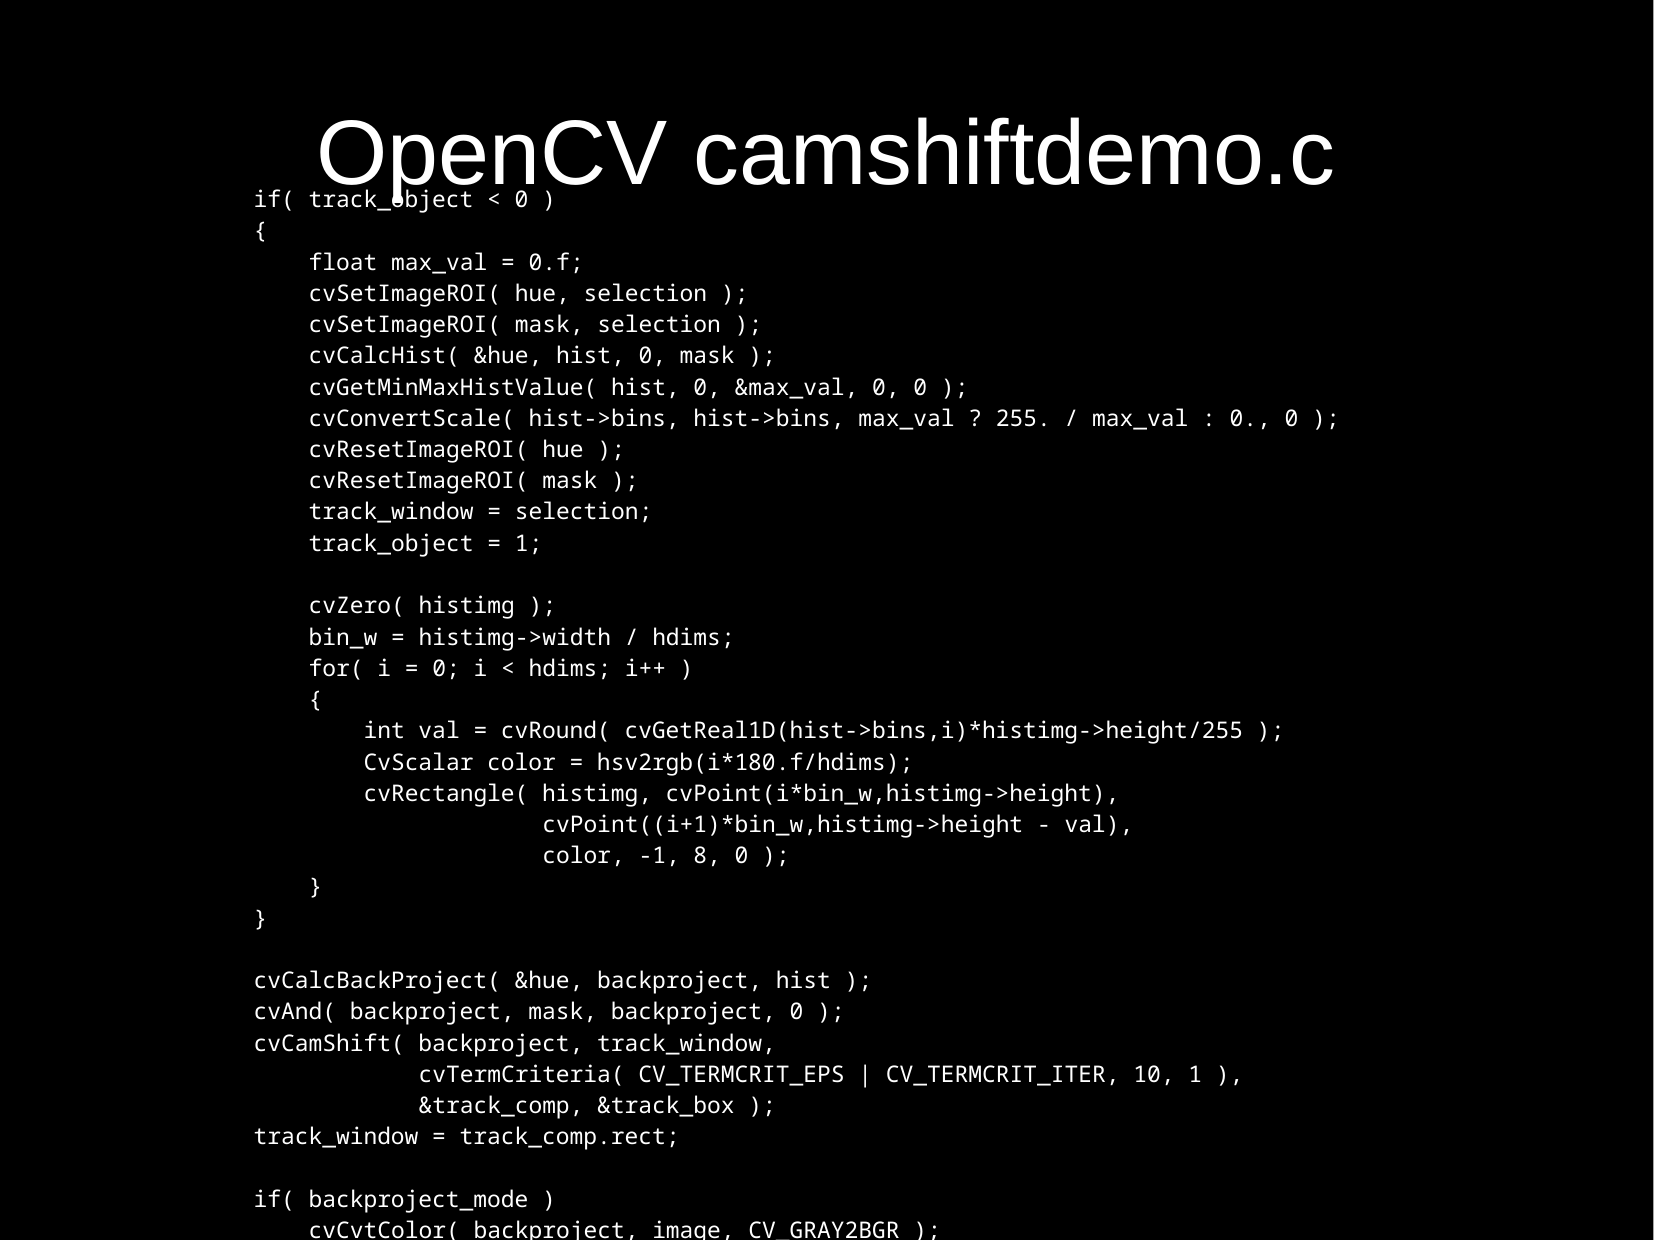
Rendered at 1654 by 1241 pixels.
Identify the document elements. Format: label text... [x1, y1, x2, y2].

subtitle if( track_object < 0 ) { float max_val = 0.f; cvSetImageROI( hue, selection ); cvSetImageROI( mask, selection ); cvCalcHist( &hue, hist, 0, mask ); cvGetMinMaxHistValue( hist, 0, &max_val, 0, 0 ); cvConvertScale( hist->bins, hist->bins, max_val ? 255. / max_val : 0., 0 ); cvResetImageROI( hue ); cvResetImageROI( mask ); track_window = selection; track_object = 1; cvZero( histimg ); bin_w = histimg->width / hdims; for( i = 0; i < hdims; i++ ) { int val = cvRound( cvGetReal1D(hist->bins,i)*histimg->height/255 ); CvScalar color = hsv2rgb(i*180.f/hdims); cvRectangle( histimg, cvPoint(i*bin_w,histimg->height), cvPoint((i+1)*bin_w,histimg->height - val), color, -1, 8, 0 ); } } cvCalcBackProject( &hue, backproject, hist ); cvAnd( backproject, mask, backproject, 0 ); cvCamShift( backproject, track_window, cvTermCriteria( CV_TERMCRIT_EPS | CV_TERMCRIT_ITER, 10, 1 ), &track_comp, &track_box ); track_window = track_comp.rect; if( backproject_mode ) cvCvtColor( backproject, image, CV_GRAY2BGR ); if( !image->origin ) track_box.angle = -track_box.angle; cvEllipseBox( image, track_box, CV_RGB(255,0,0), 3, CV_AA, 0 ); } if( select_object && selection.width > 0 && selection.height > 0 ) { cvSetImageROI( image, selection ); cvXorS( image, cvScalarAll(255), image, 0 ); cvResetImageROI( image ); } cvShowImage( "CamShiftDemo", image ); cvShowImage( "Histogram", histimg ); [88, 295, 1577, 1241]
title OpenCV camshiftdemo.c [82, 49, 1571, 257]
